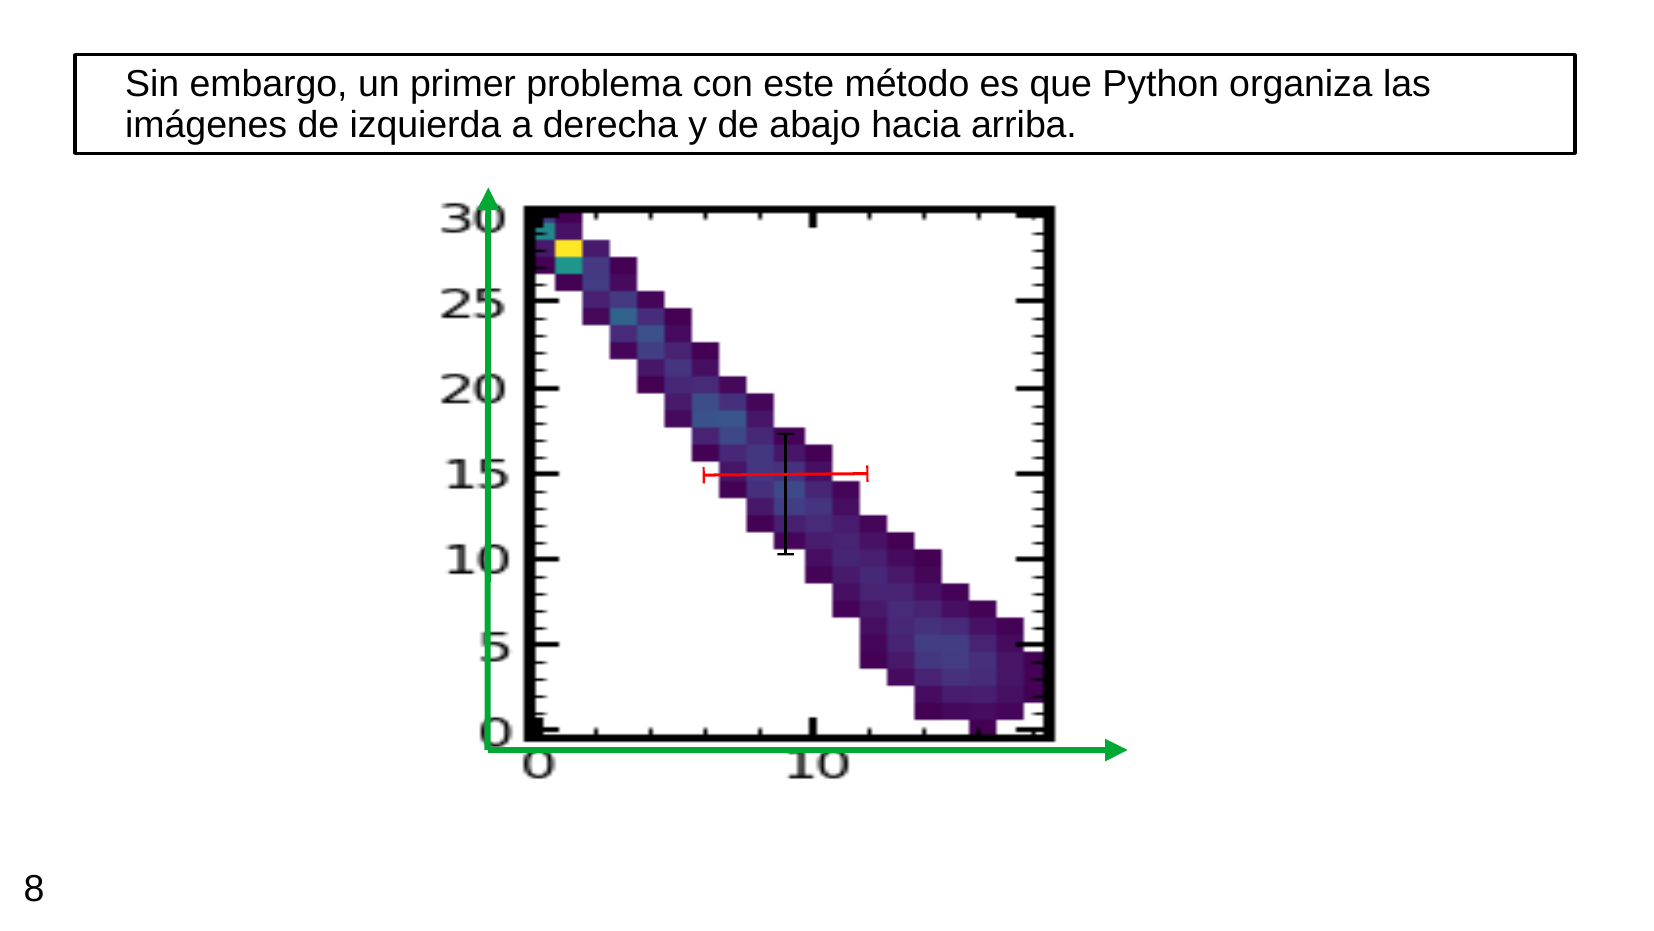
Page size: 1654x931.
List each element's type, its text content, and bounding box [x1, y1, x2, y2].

text_box Sin embargo, un primer problema con este método es que Python organiza las imágenes de izquierda a derecha y de abajo hacia arriba. [75, 54, 1576, 154]
text_box <number> [8, 860, 638, 931]
picture [412, 187, 1076, 801]
picture [489, 187, 1076, 747]
